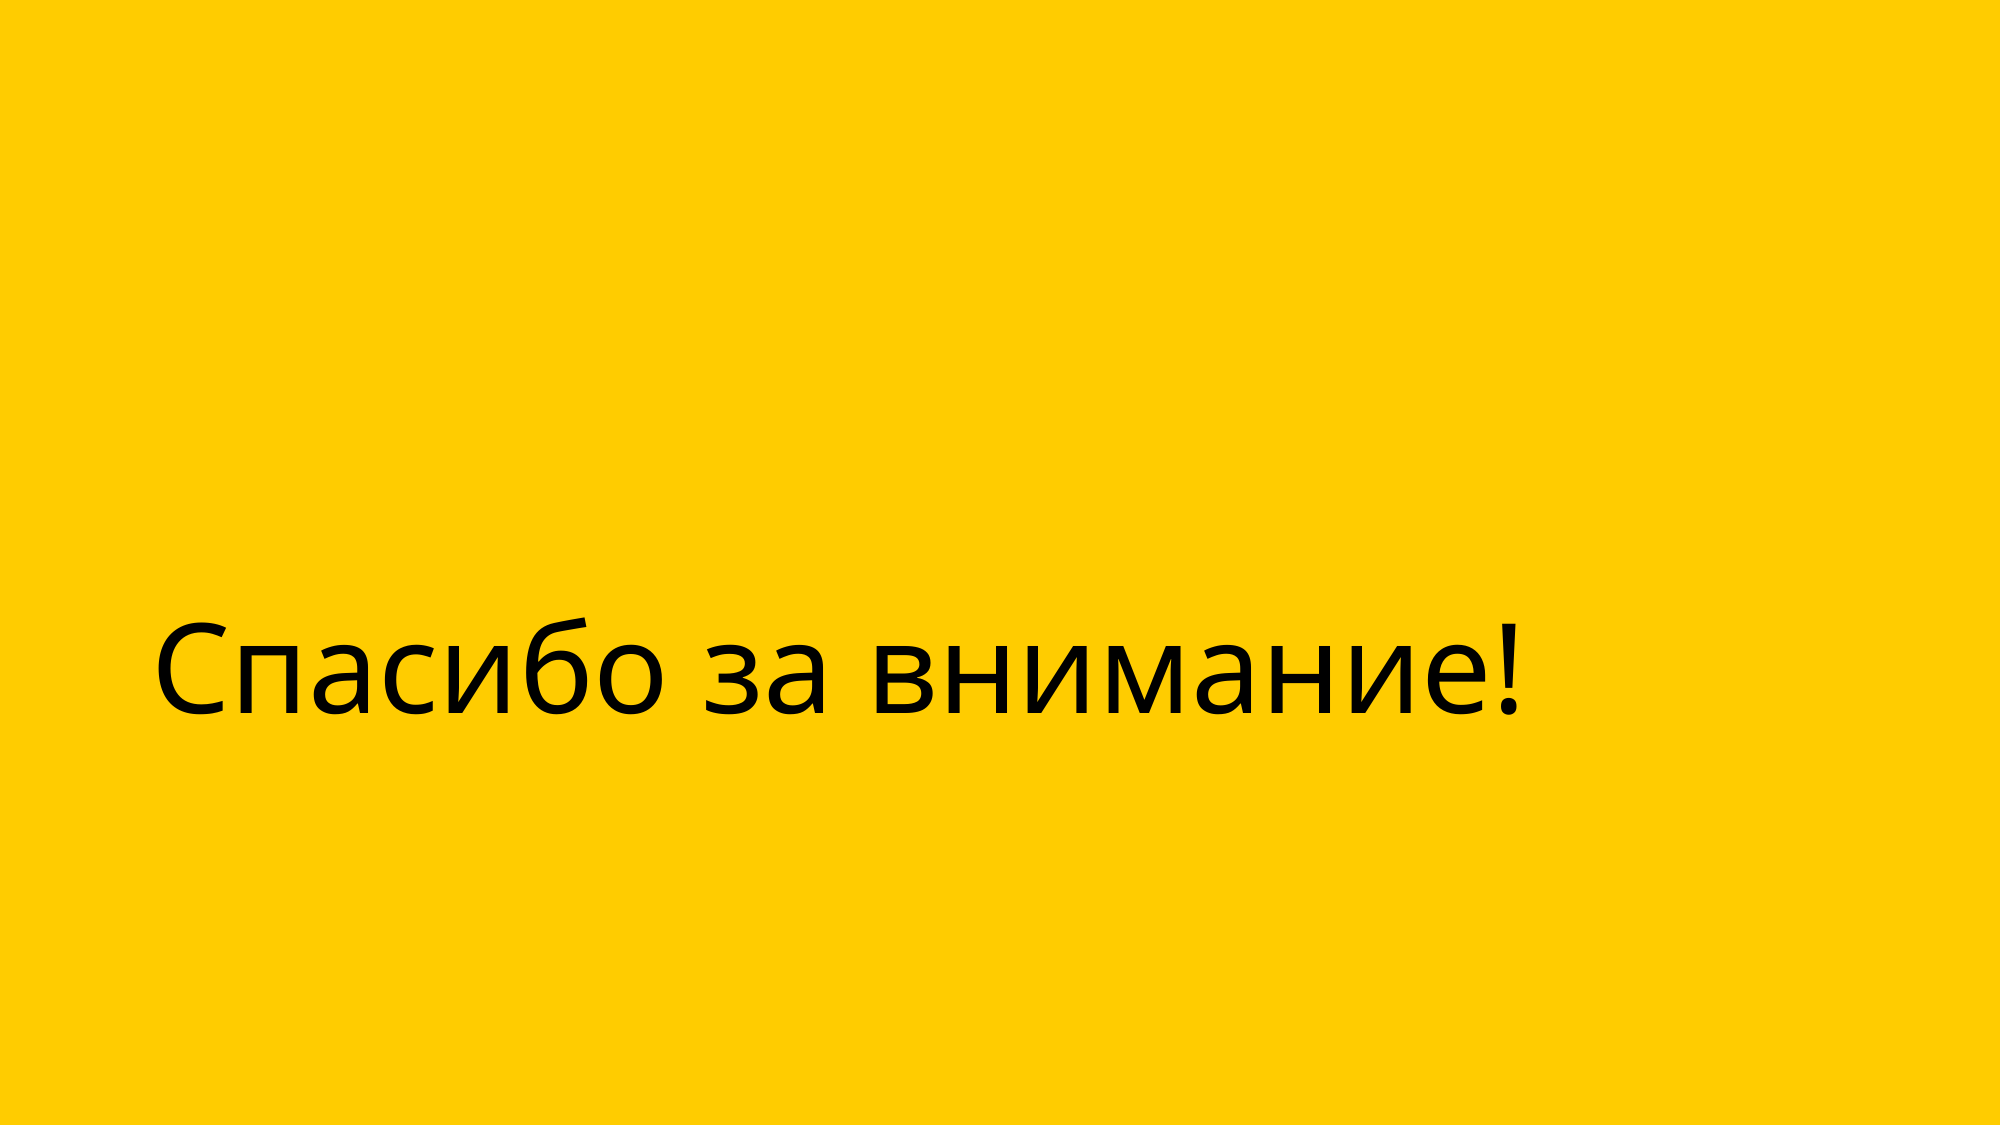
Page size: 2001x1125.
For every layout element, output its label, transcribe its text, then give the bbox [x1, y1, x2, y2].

title Спасибо за внимание! [136, 280, 1862, 749]
